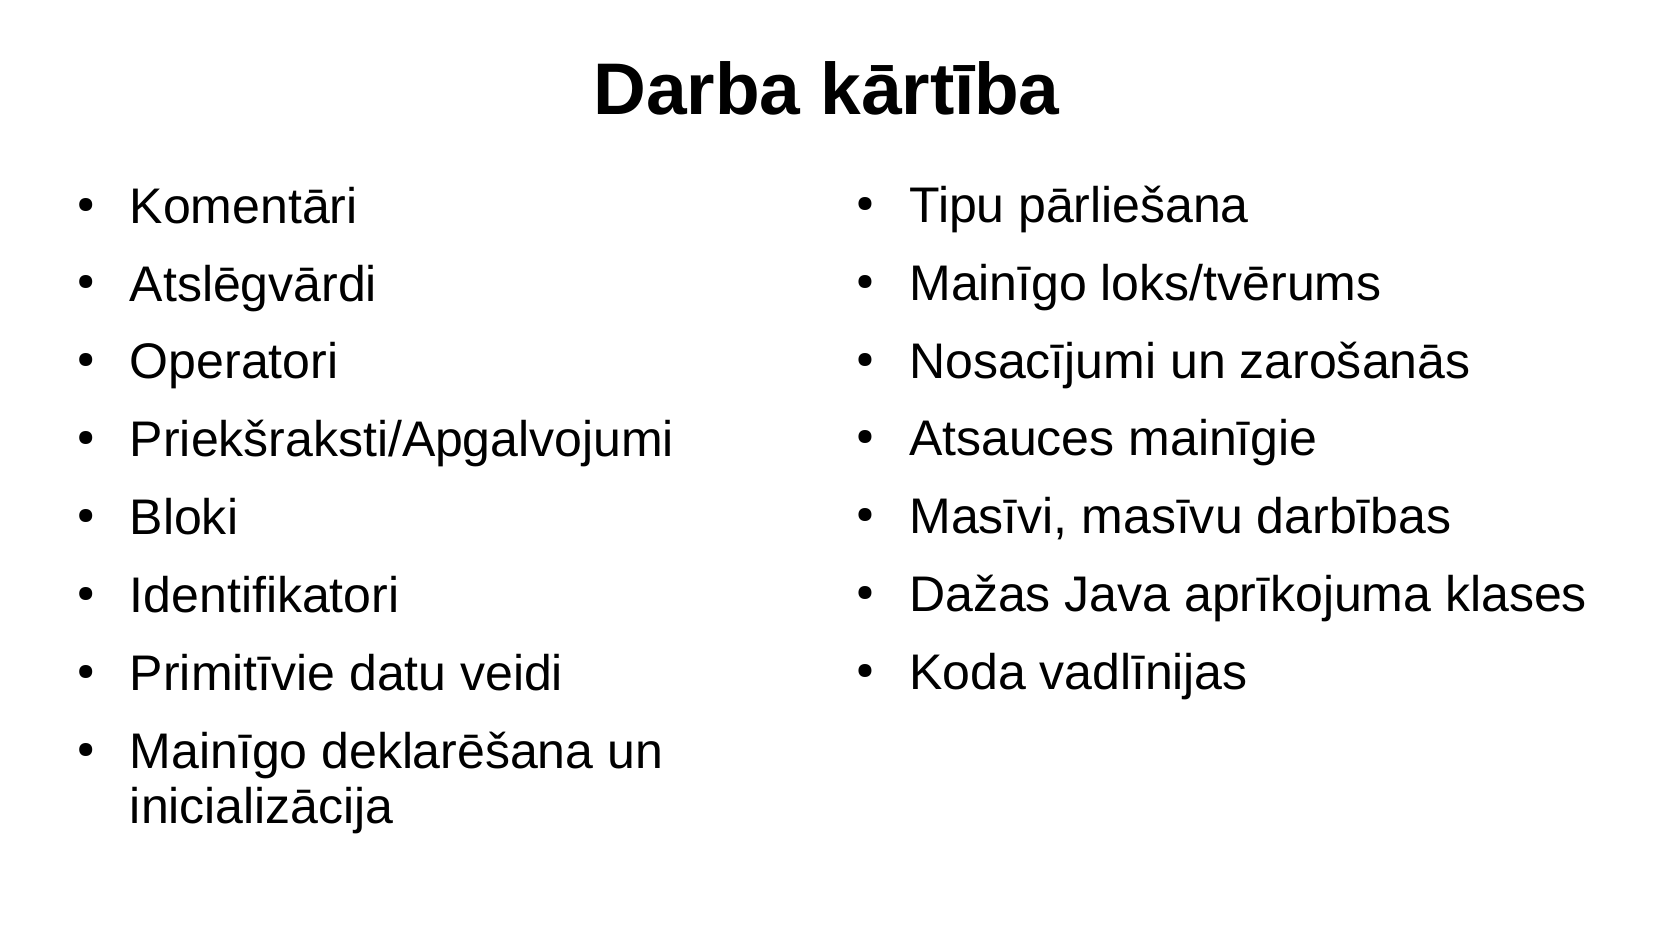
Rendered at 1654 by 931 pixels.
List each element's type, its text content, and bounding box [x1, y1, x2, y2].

title Darba kārtība [82, 37, 1571, 142]
list Komentāri Atslēgvārdi Operatori Priekšraksti/Apgalvojumi Bloki Identifikatori Primitīvie datu veidi Mainīgo deklarēšana un inicializācija [59, 178, 827, 904]
list Tipu pārliešana Mainīgo loks/tvērums Nosacījumi un zarošanās Atsauces mainīgie Masīvi, masīvu darbības Dažas Java aprīkojuma klases Koda vadlīnijas [838, 177, 1607, 903]
